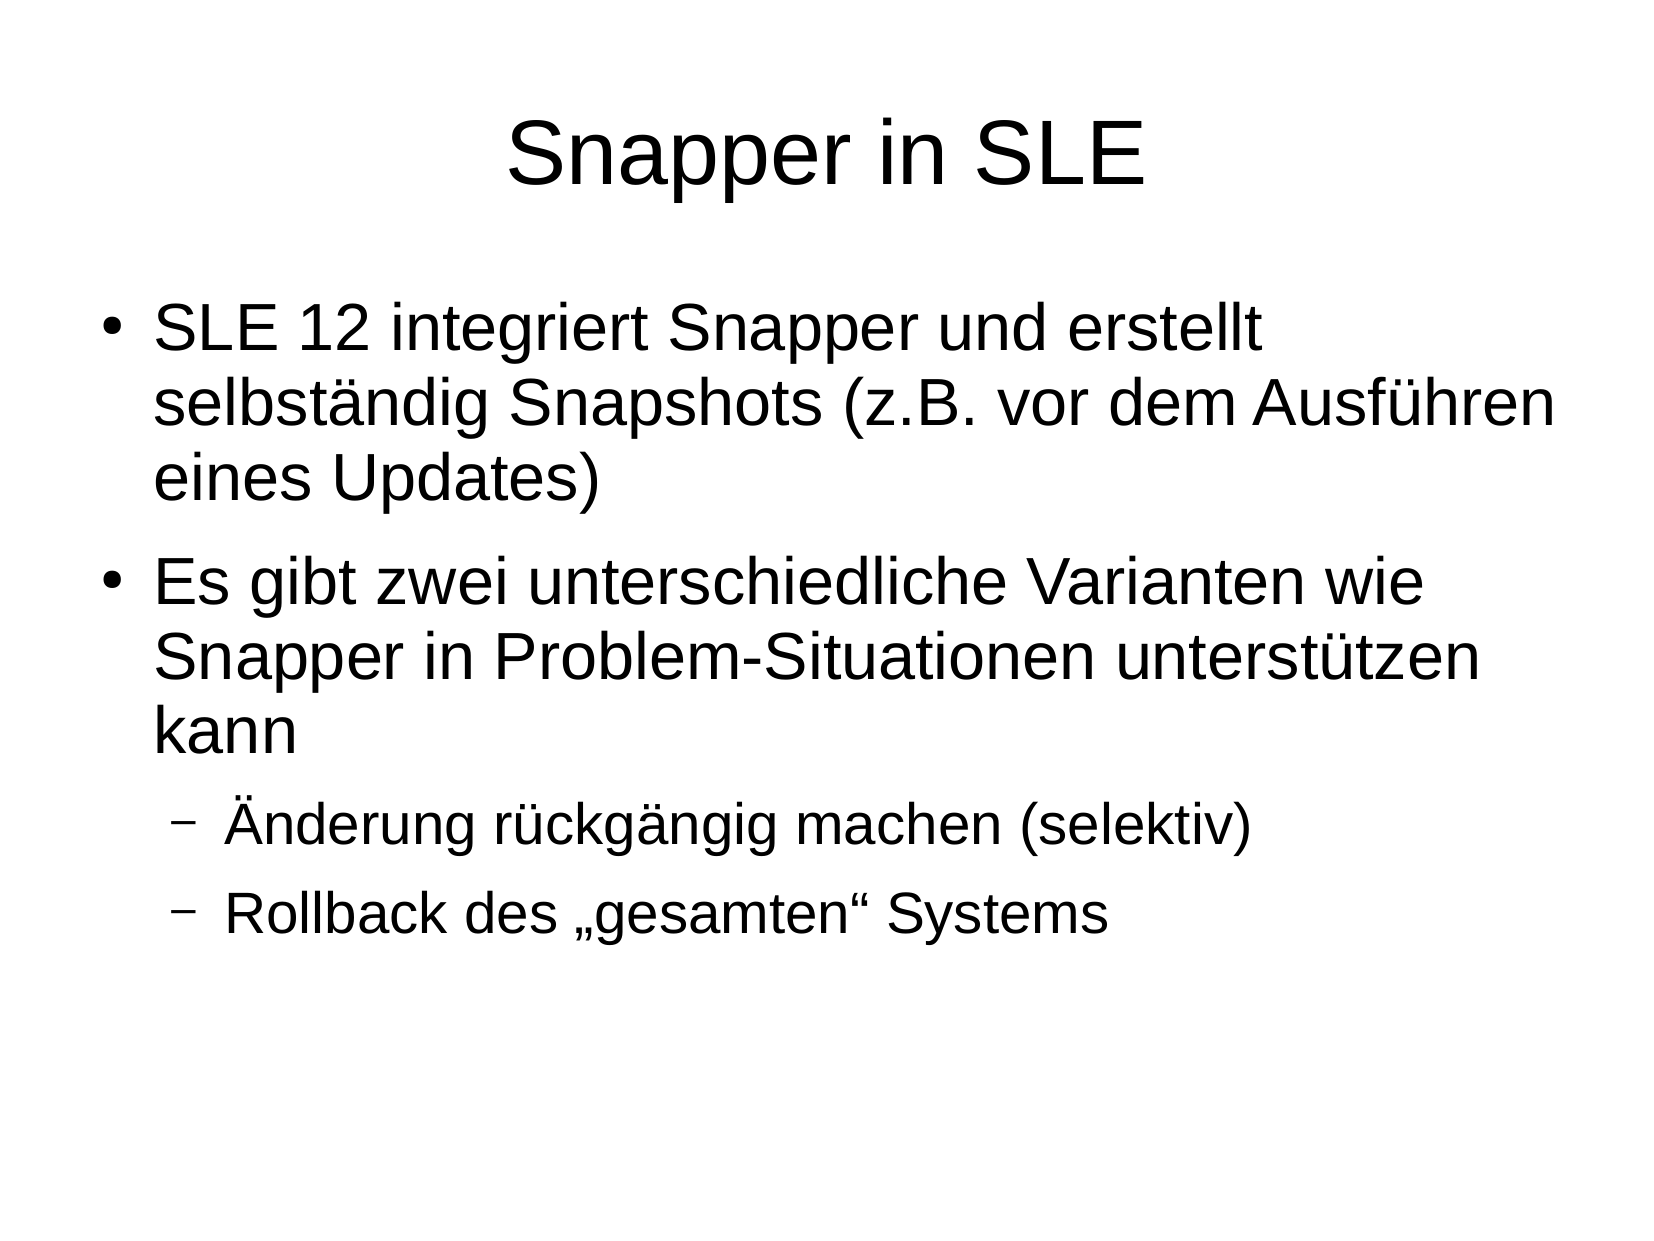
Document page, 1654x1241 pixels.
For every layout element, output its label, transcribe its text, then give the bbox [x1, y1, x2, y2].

title Snapper in SLE [82, 49, 1571, 257]
list SLE 12 integriert Snapper und erstellt selbständig Snapshots (z.B. vor dem Ausführen eines Updates) Es gibt zwei unterschiedliche Varianten wie Snapper in Problem-Situationen unterstützen kann Änderung rückgängig machen (selektiv) Rollback des „gesamten“ Systems [82, 290, 1571, 1010]
